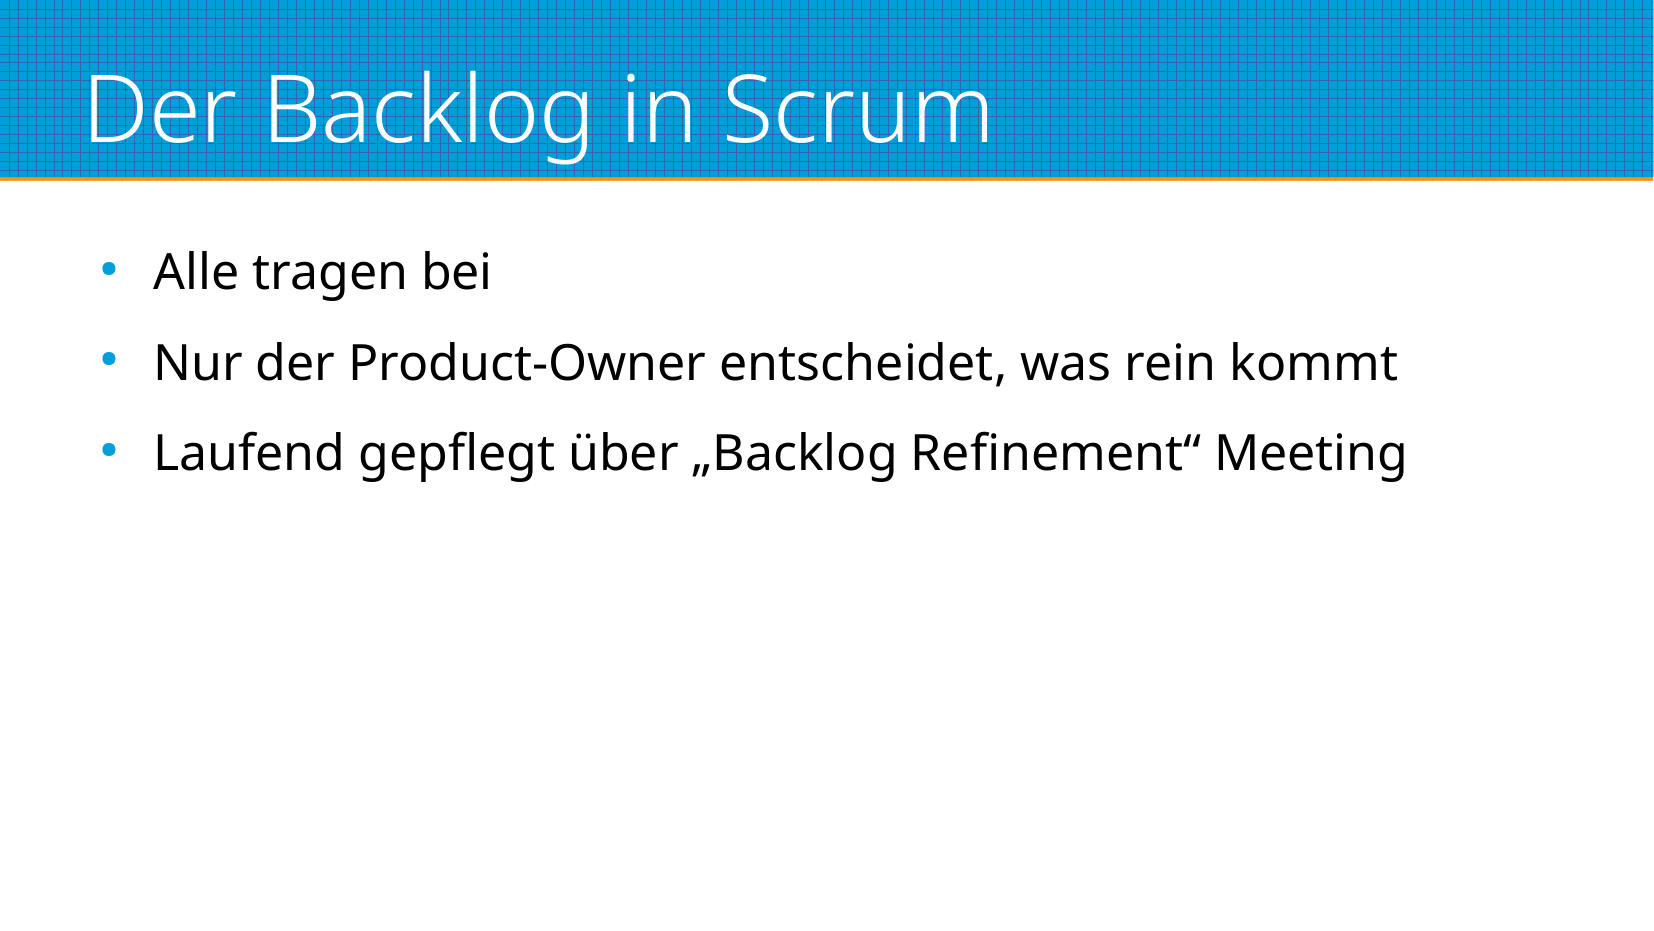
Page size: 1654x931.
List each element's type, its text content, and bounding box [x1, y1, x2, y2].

list Alle tragen bei Nur der Product-Owner entscheidet, was rein kommt Laufend gepflegt über „Backlog Refinement“ Meeting [82, 236, 1595, 811]
title Der Backlog in Scrum [82, 14, 1571, 171]
